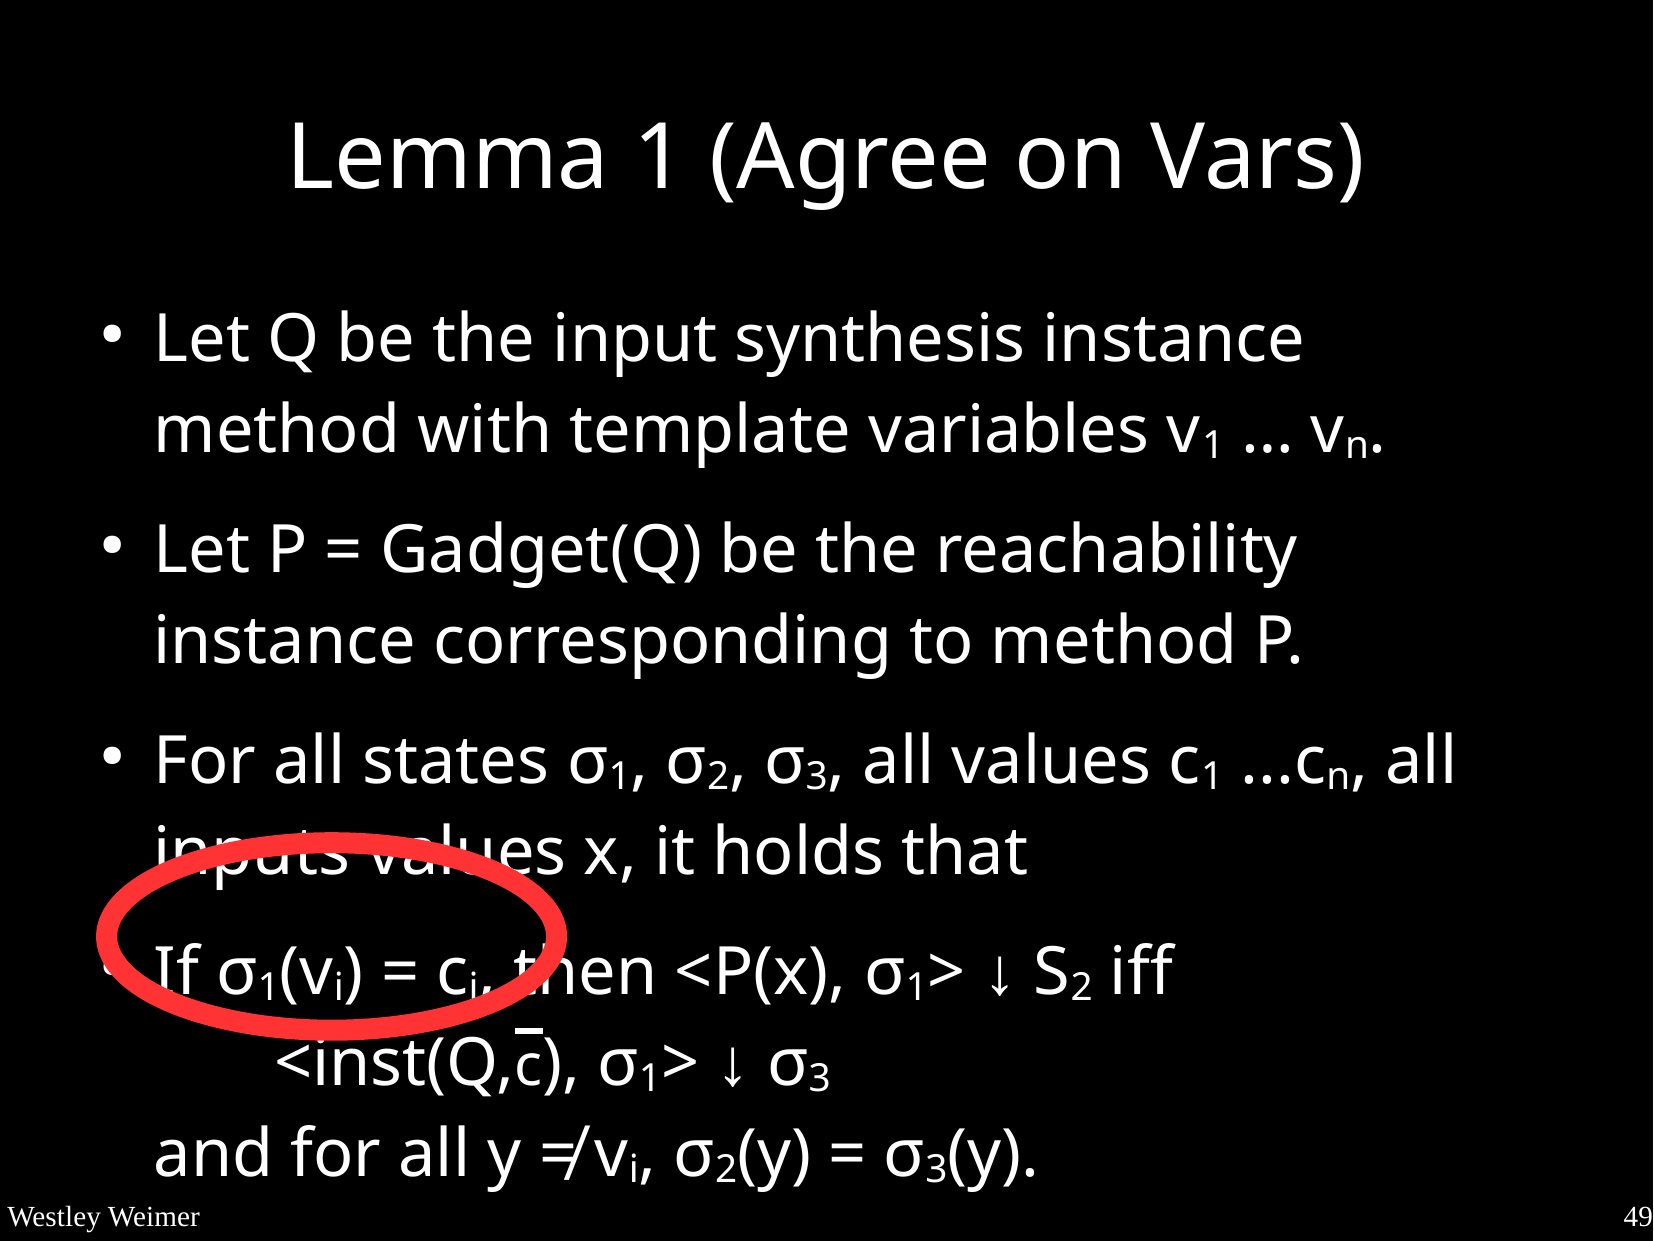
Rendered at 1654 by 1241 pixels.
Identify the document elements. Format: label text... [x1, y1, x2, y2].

list Let Q be the input synthesis instance method with template variables v1 … vn. Let P = Gadget(Q) be the reachability instance corresponding to method P. For all states σ1, σ2, σ3, all values c1 ...cn, all inputs values x, it holds that If σ1(vi) = ci, then <P(x), σ1> ↓ S2 iff <inst(Q,c), σ1> ↓ σ3 and for all y ≠ vi, σ2(y) = σ3(y). [82, 290, 1571, 1186]
title Lemma 1 (Agree on Vars) [82, 49, 1571, 257]
